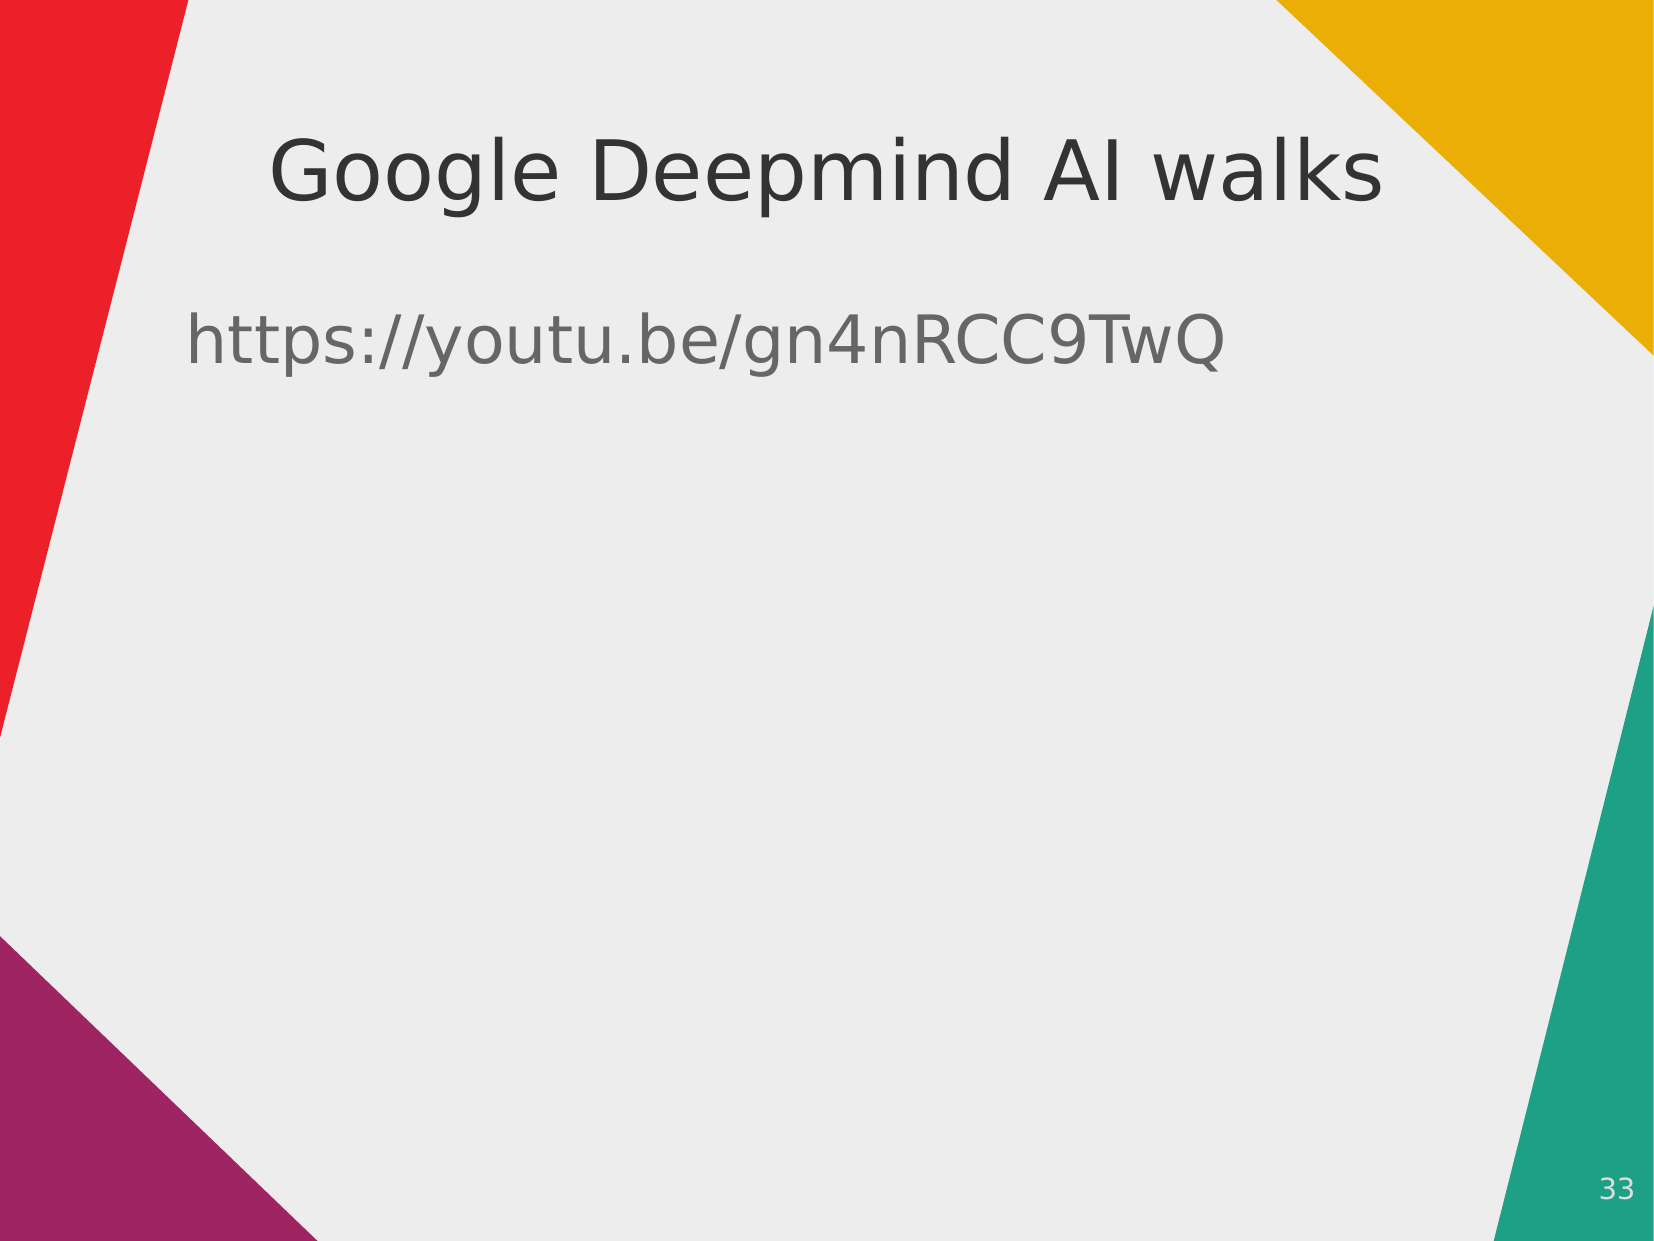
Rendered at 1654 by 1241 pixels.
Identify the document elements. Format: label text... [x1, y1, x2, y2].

title Google Deepmind AI walks [114, 73, 1539, 271]
list https://youtu.be/gn4nRCC9TwQ [114, 302, 1539, 1033]
